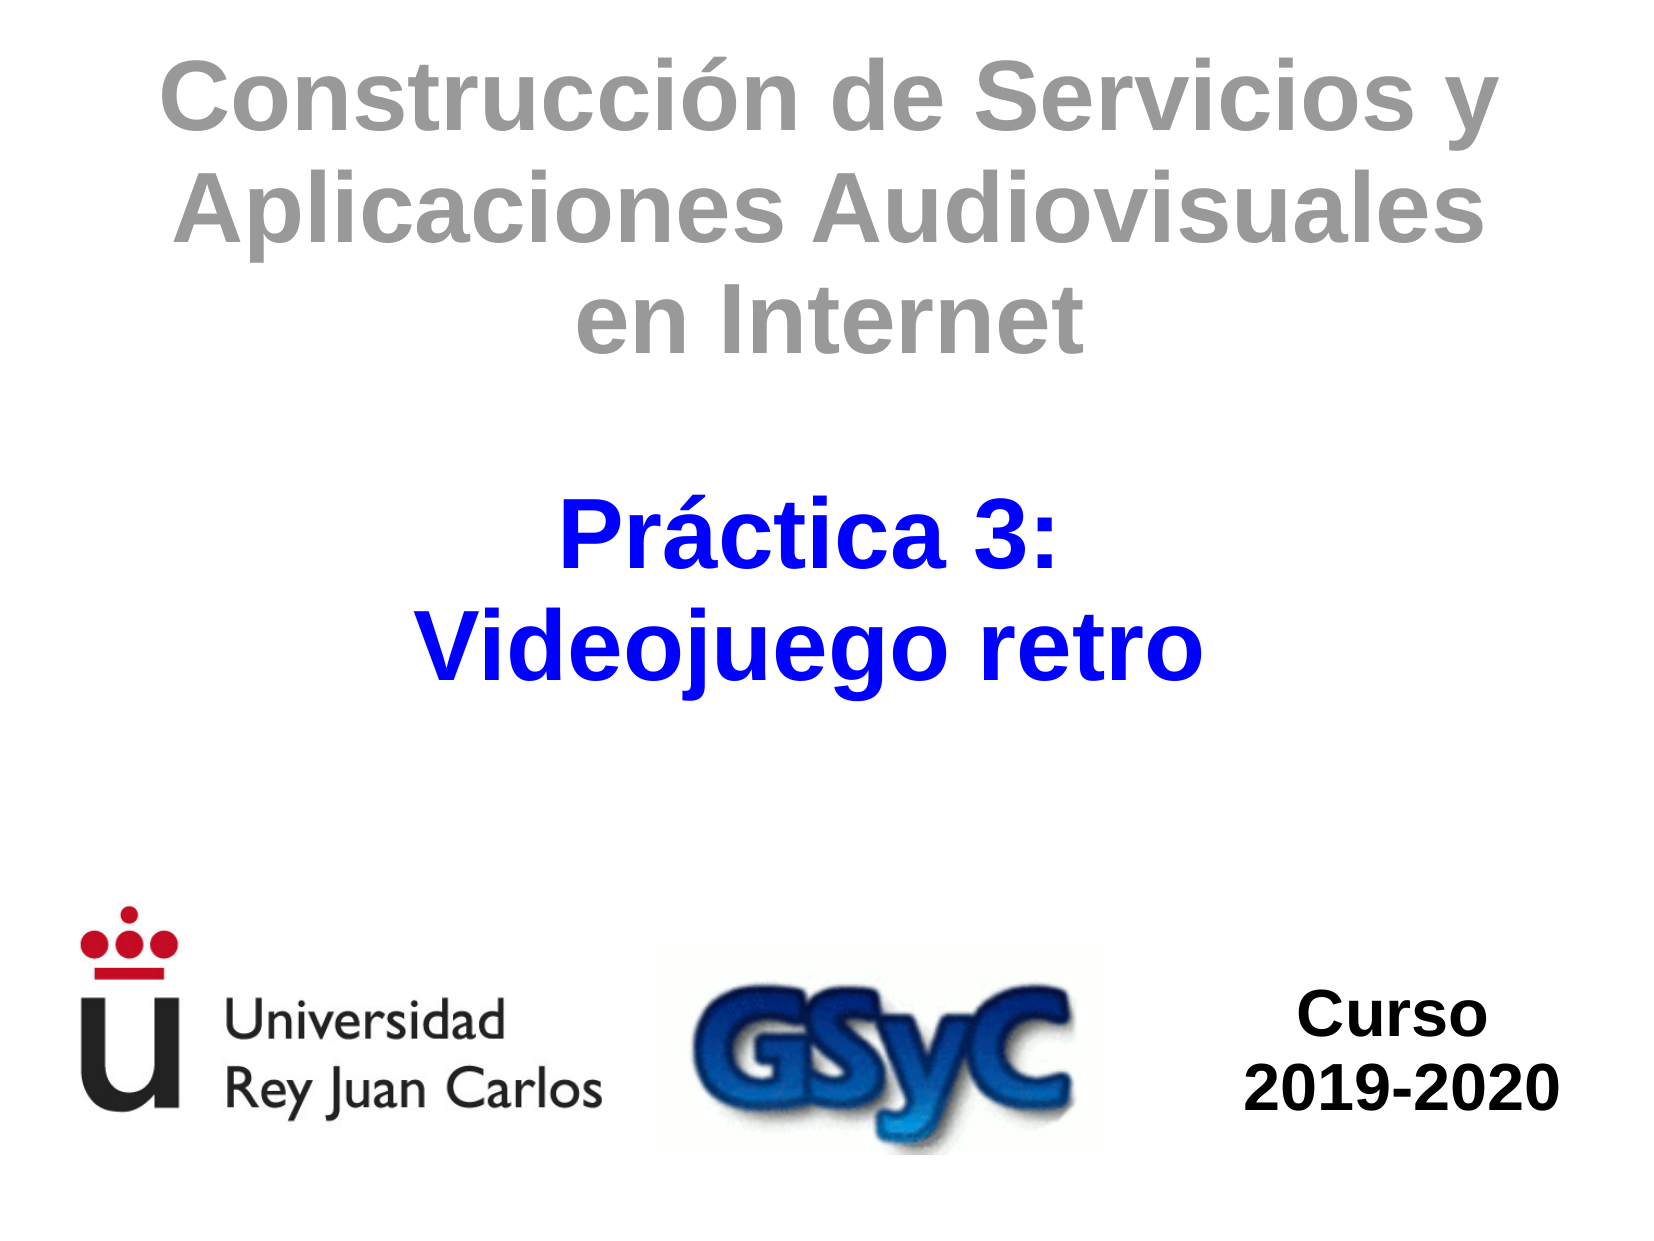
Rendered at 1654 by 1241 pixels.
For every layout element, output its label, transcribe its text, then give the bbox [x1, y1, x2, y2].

picture [46, 884, 631, 1141]
title Construcción de Servicios y Aplicaciones Audiovisuales en Internet [144, 39, 1516, 376]
title Práctica 3: Videojuego retro [135, 478, 1486, 702]
title Curso 2019-2020 [1200, 975, 1606, 1126]
picture [653, 944, 1111, 1156]
